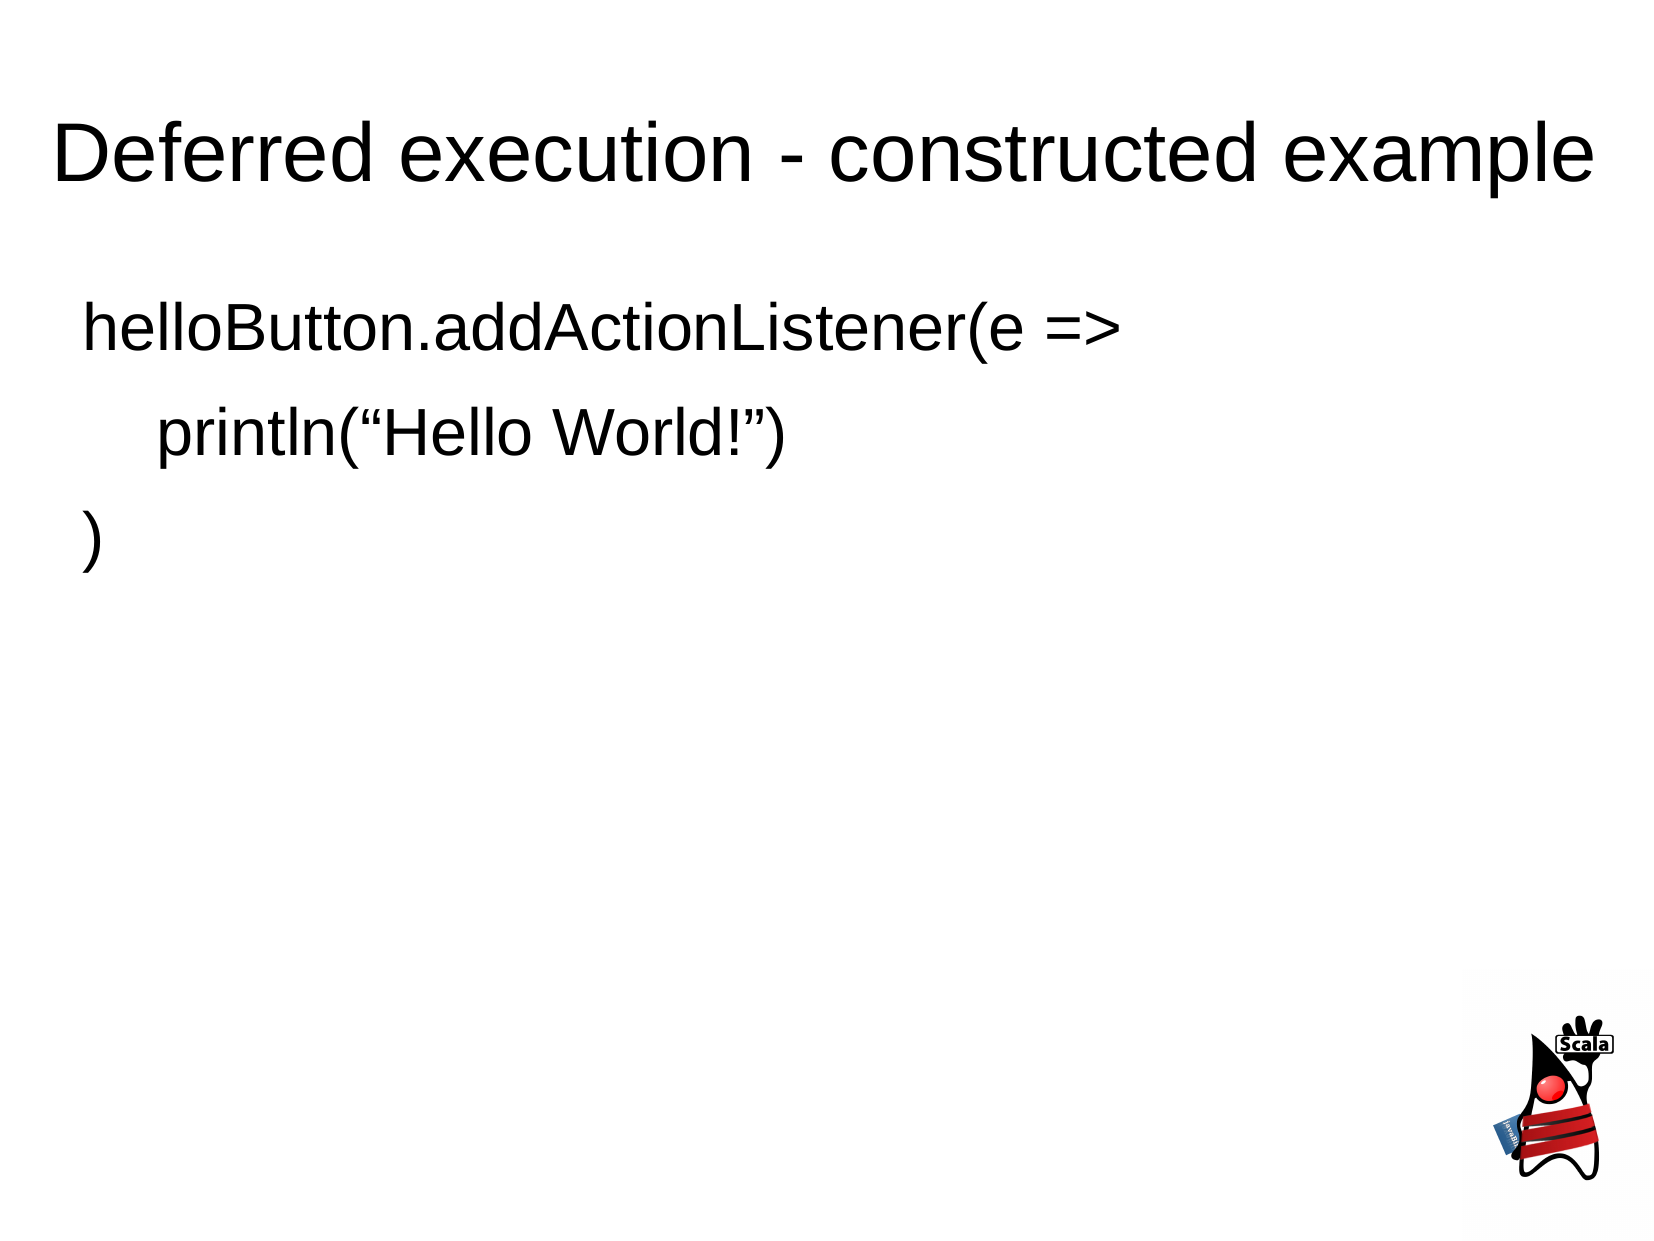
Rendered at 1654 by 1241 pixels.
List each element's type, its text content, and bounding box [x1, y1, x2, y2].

title Deferred execution - constructed example [37, 56, 1613, 250]
list helloButton.addActionListener(e => println(“Hello World!”) ) [82, 290, 1571, 1109]
picture [1462, 969, 1654, 1241]
